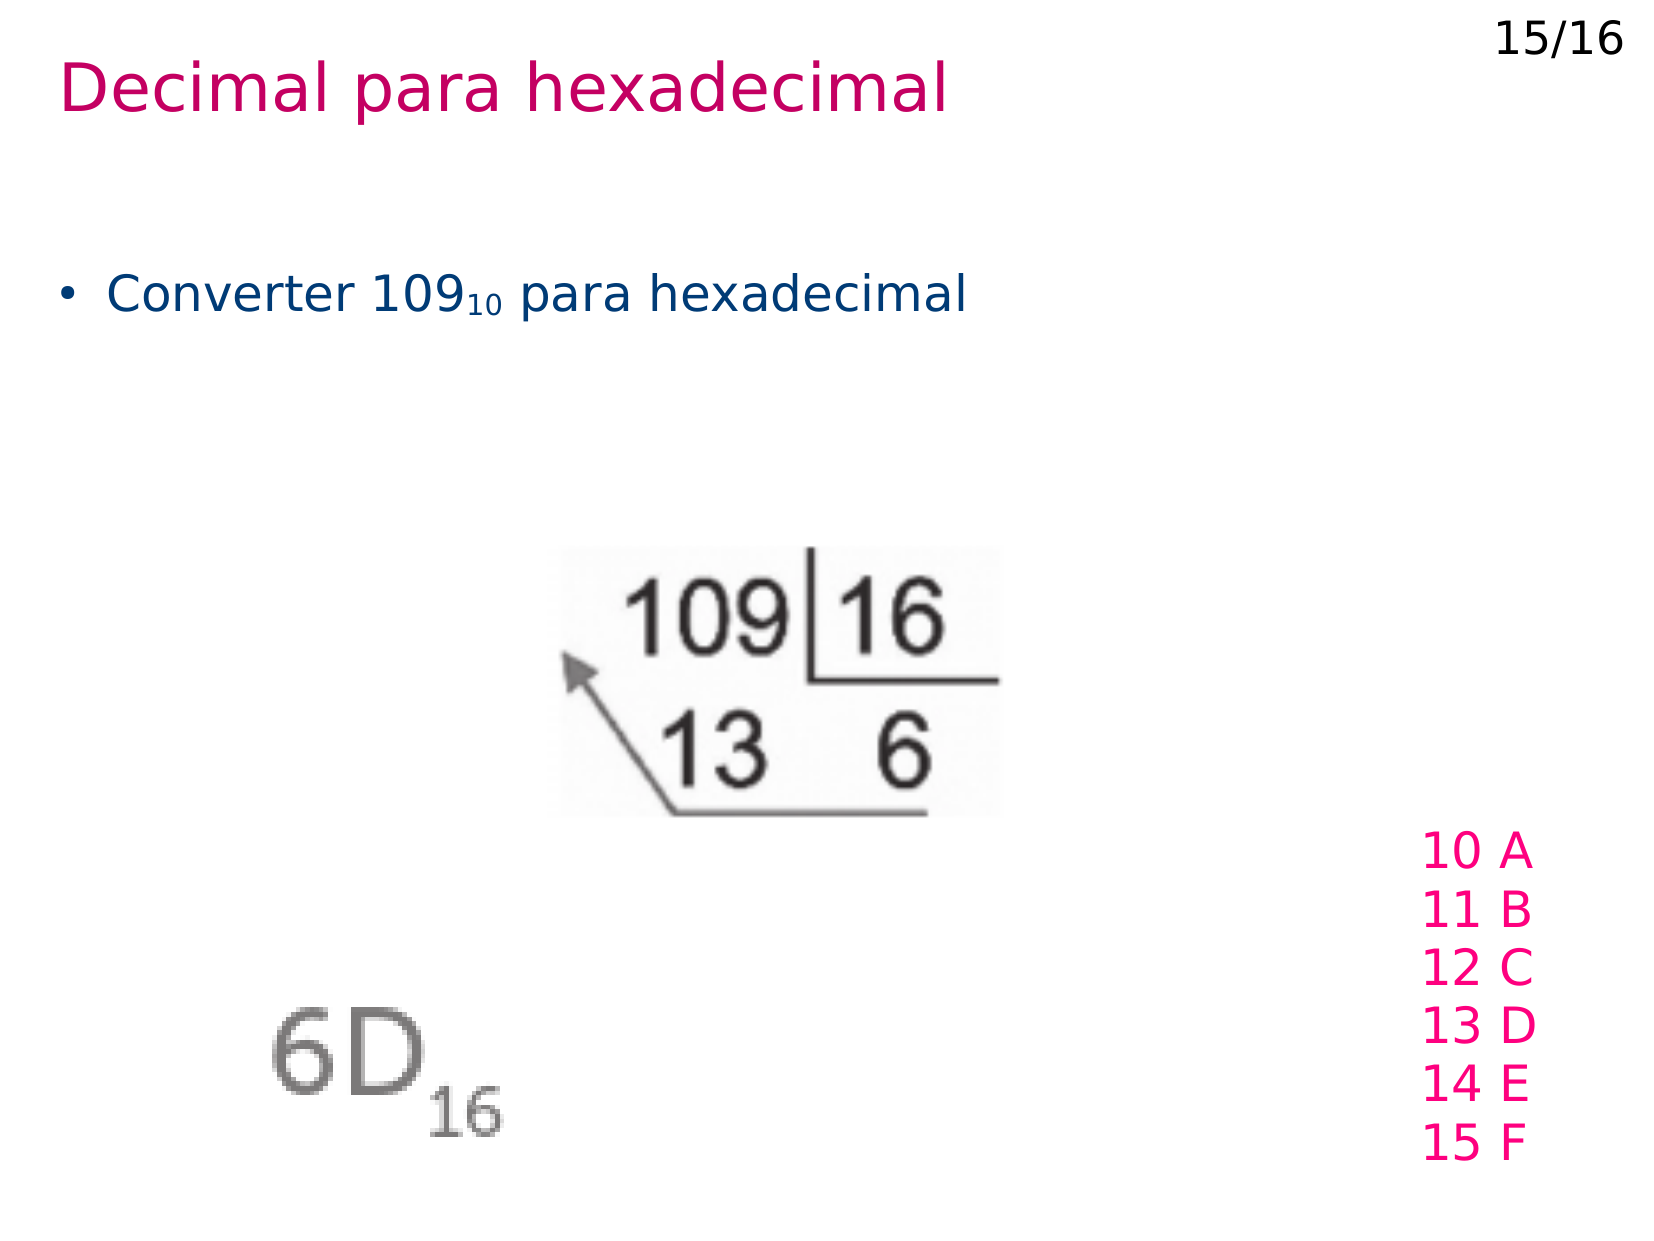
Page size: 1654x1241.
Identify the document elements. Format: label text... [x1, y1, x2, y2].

list Converter 10910 para hexadecimal [59, 236, 1625, 1211]
picture [543, 545, 1014, 839]
text_box 10 A 11 B 12 C 13 D 14 E 15 F [1405, 814, 1554, 1180]
title Decimal para hexadecimal [59, 29, 1625, 148]
picture [259, 980, 514, 1170]
